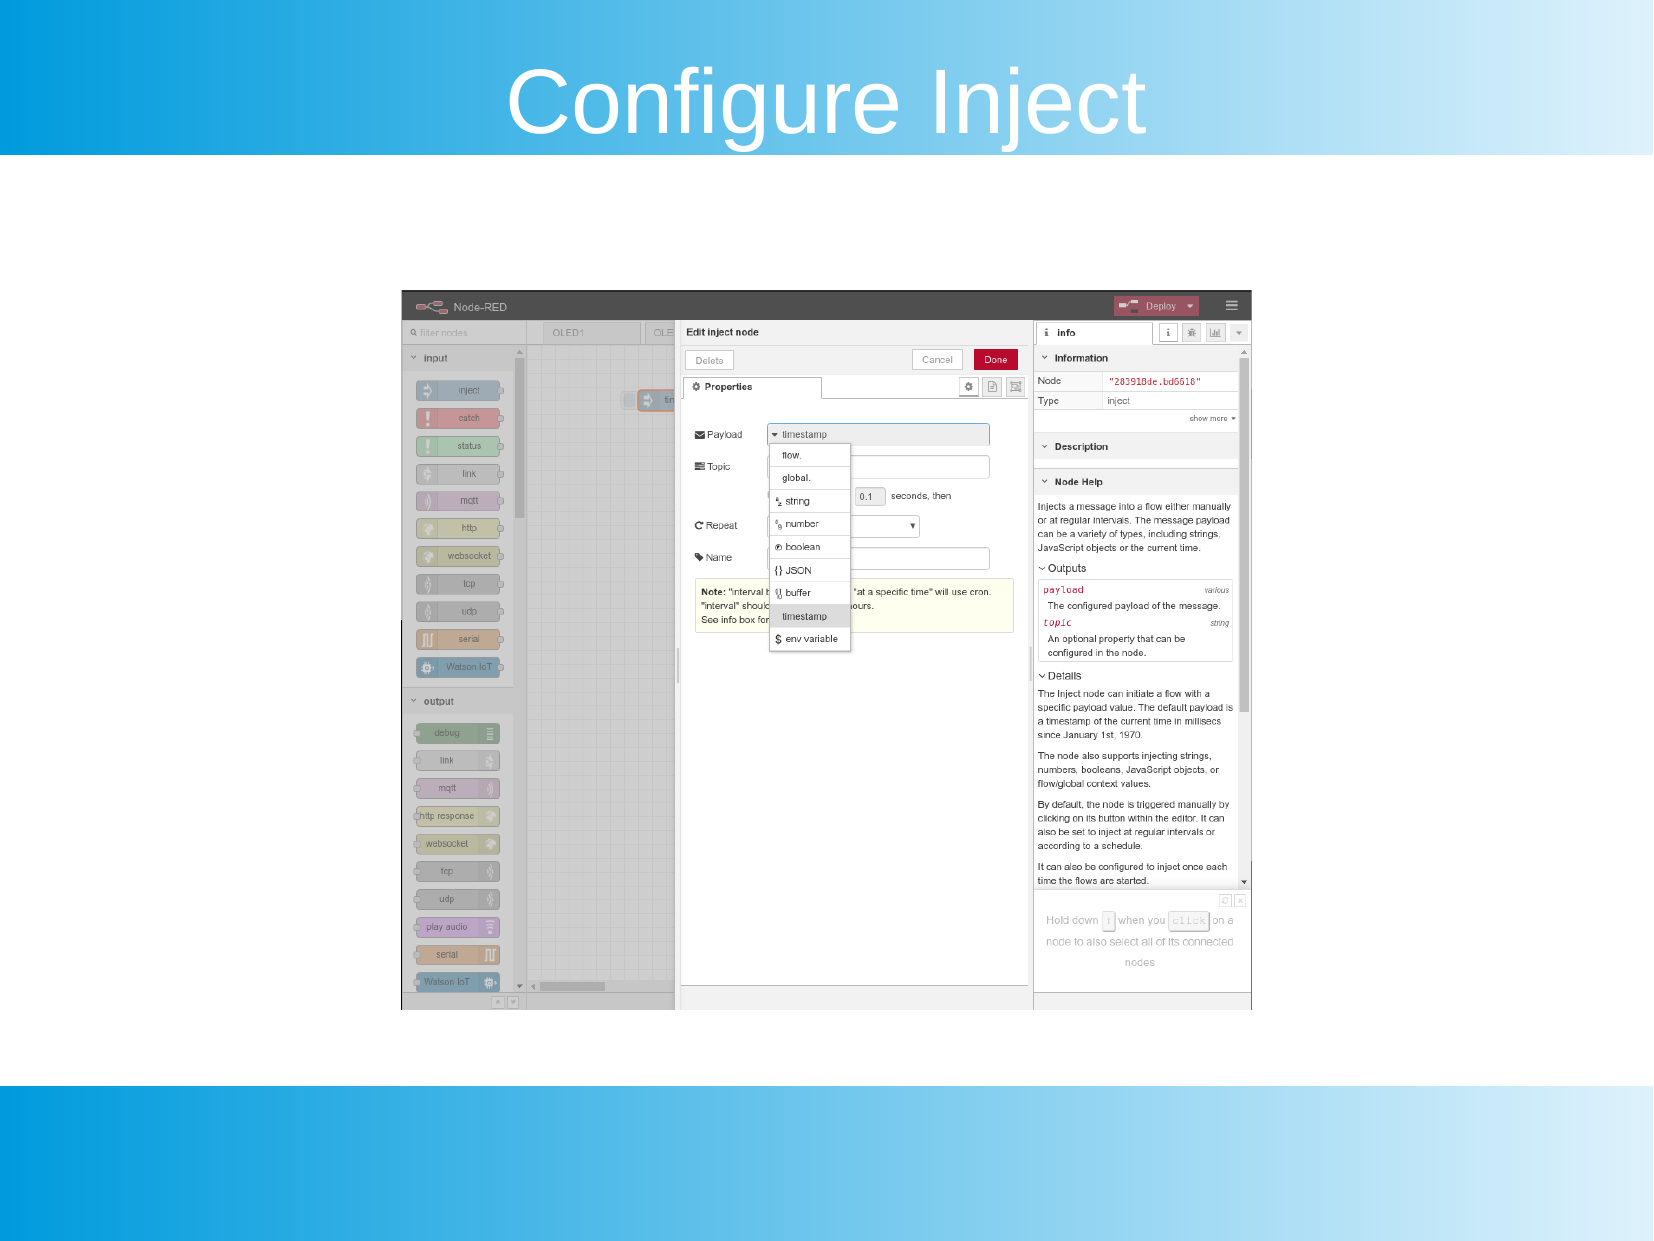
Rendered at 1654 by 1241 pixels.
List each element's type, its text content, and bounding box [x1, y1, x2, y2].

title Configure Inject [82, 49, 1571, 155]
picture [401, 290, 1252, 1010]
